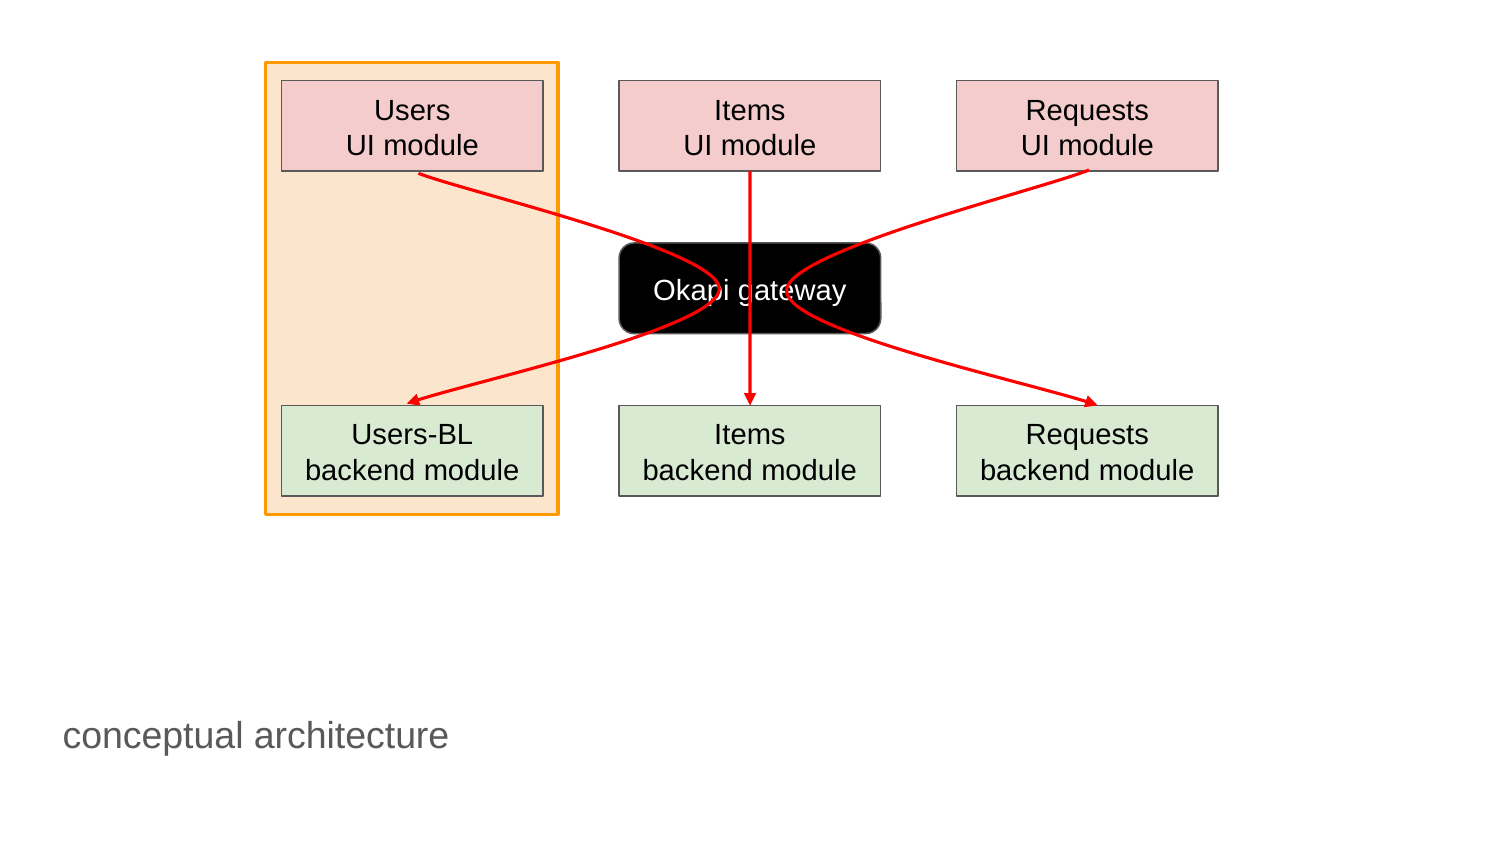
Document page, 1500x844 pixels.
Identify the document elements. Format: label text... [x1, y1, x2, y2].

text_box Users UI module [281, 80, 544, 172]
list conceptual architecture [47, 683, 468, 783]
text_box [265, 62, 558, 515]
text_box Okapi gateway [649, 242, 748, 334]
text_box Okapi gateway [789, 243, 881, 334]
text_box Okapi gateway [619, 242, 715, 334]
text_box Users-BL backend module [281, 405, 544, 497]
text_box Items UI module [619, 80, 881, 172]
text_box Okapi gateway [752, 242, 858, 334]
text_box Requests backend module [956, 405, 1219, 497]
text_box Requests UI module [956, 80, 1219, 172]
text_box Items backend module [619, 405, 881, 497]
